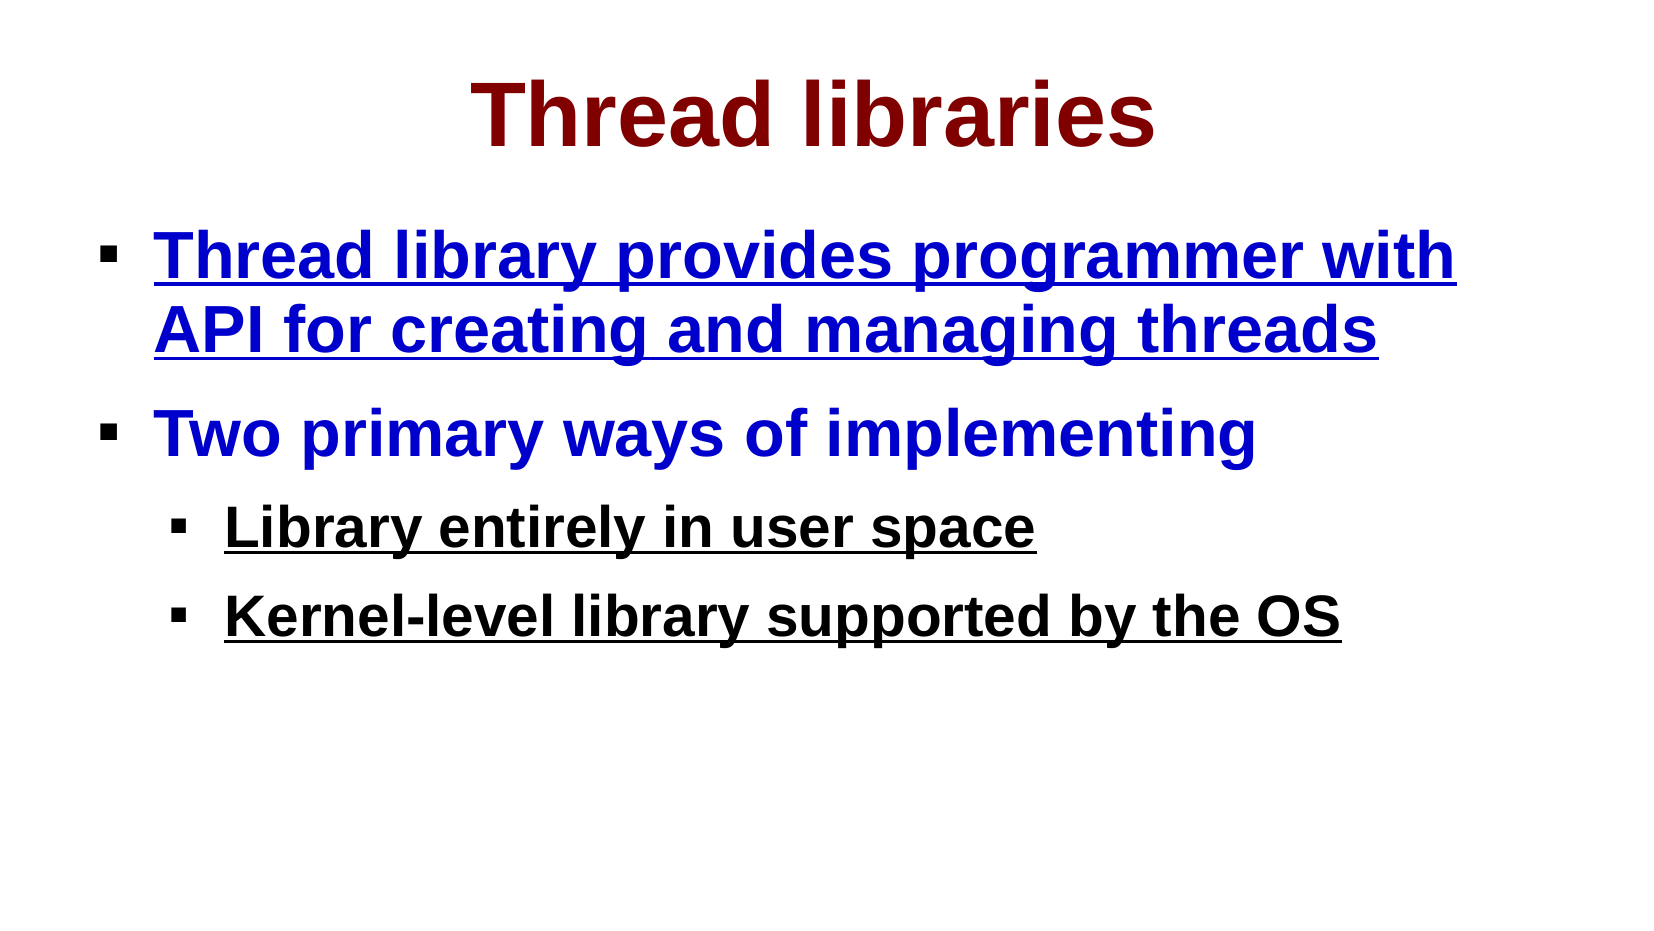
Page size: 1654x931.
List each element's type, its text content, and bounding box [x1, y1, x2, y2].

list Thread library provides programmer with API for creating and managing threads Two primary ways of implementing Library entirely in user space Kernel-level library supported by the OS [82, 217, 1571, 757]
title Thread libraries [82, 37, 1571, 193]
